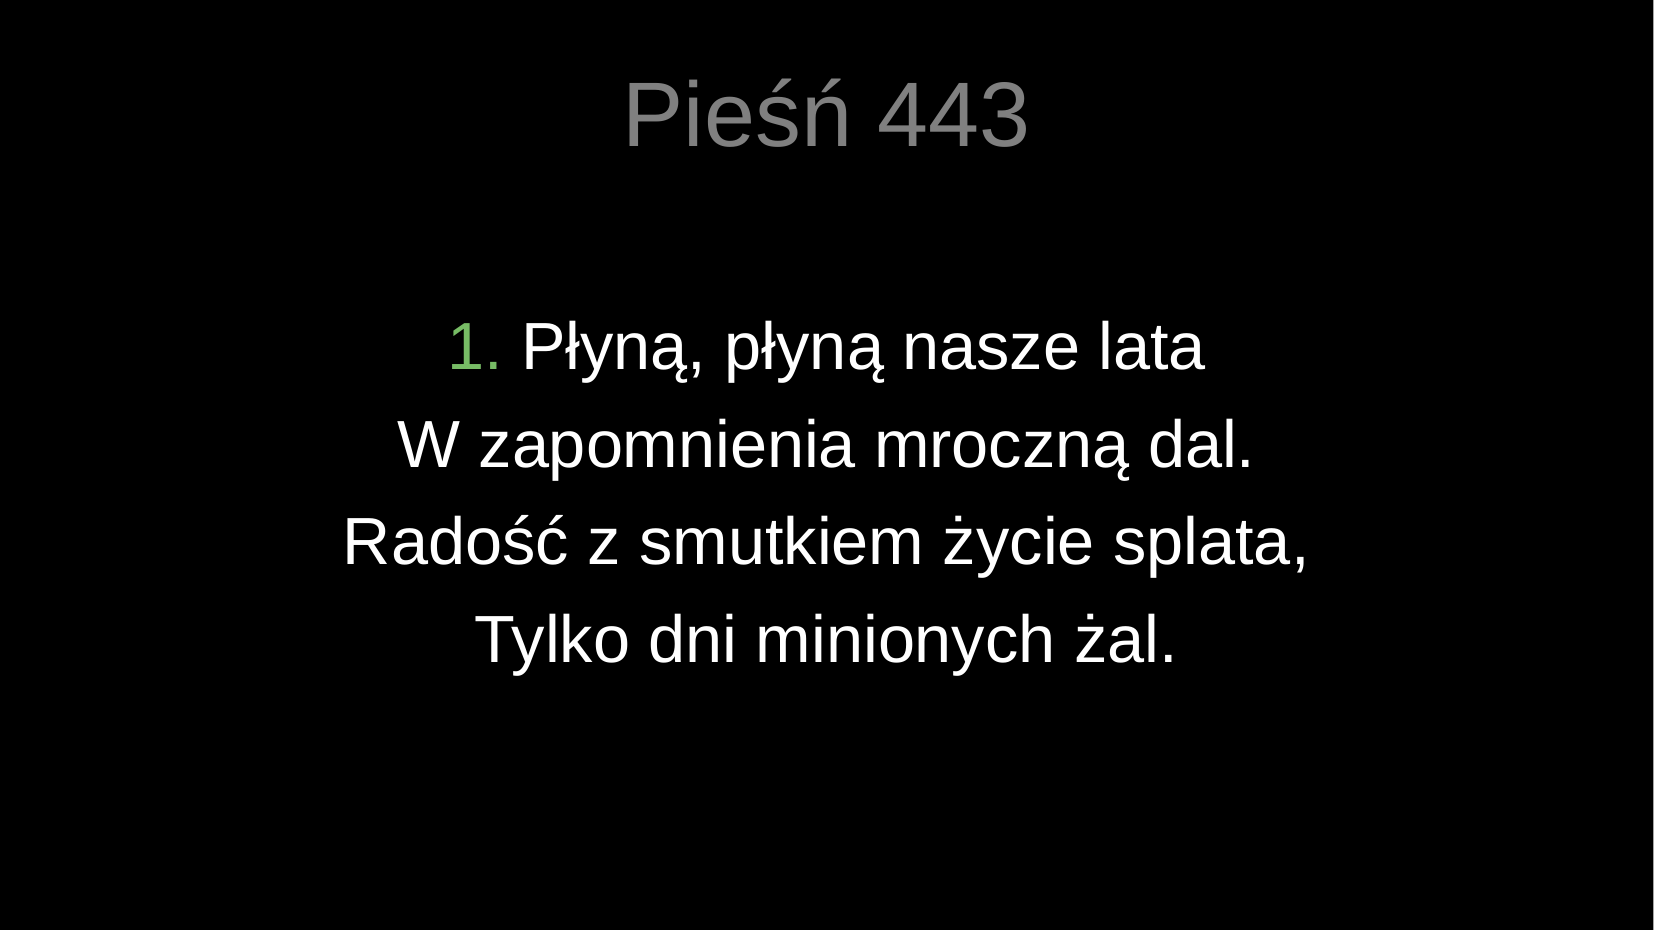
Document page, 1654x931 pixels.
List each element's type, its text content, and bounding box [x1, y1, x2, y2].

subtitle 1. Płyną, płyną nasze lata W zapomnienia mroczną dal. Radość z smutkiem życie splata, Tylko dni minionych żal. [82, 217, 1571, 757]
title Pieśń 443 [82, 37, 1571, 193]
